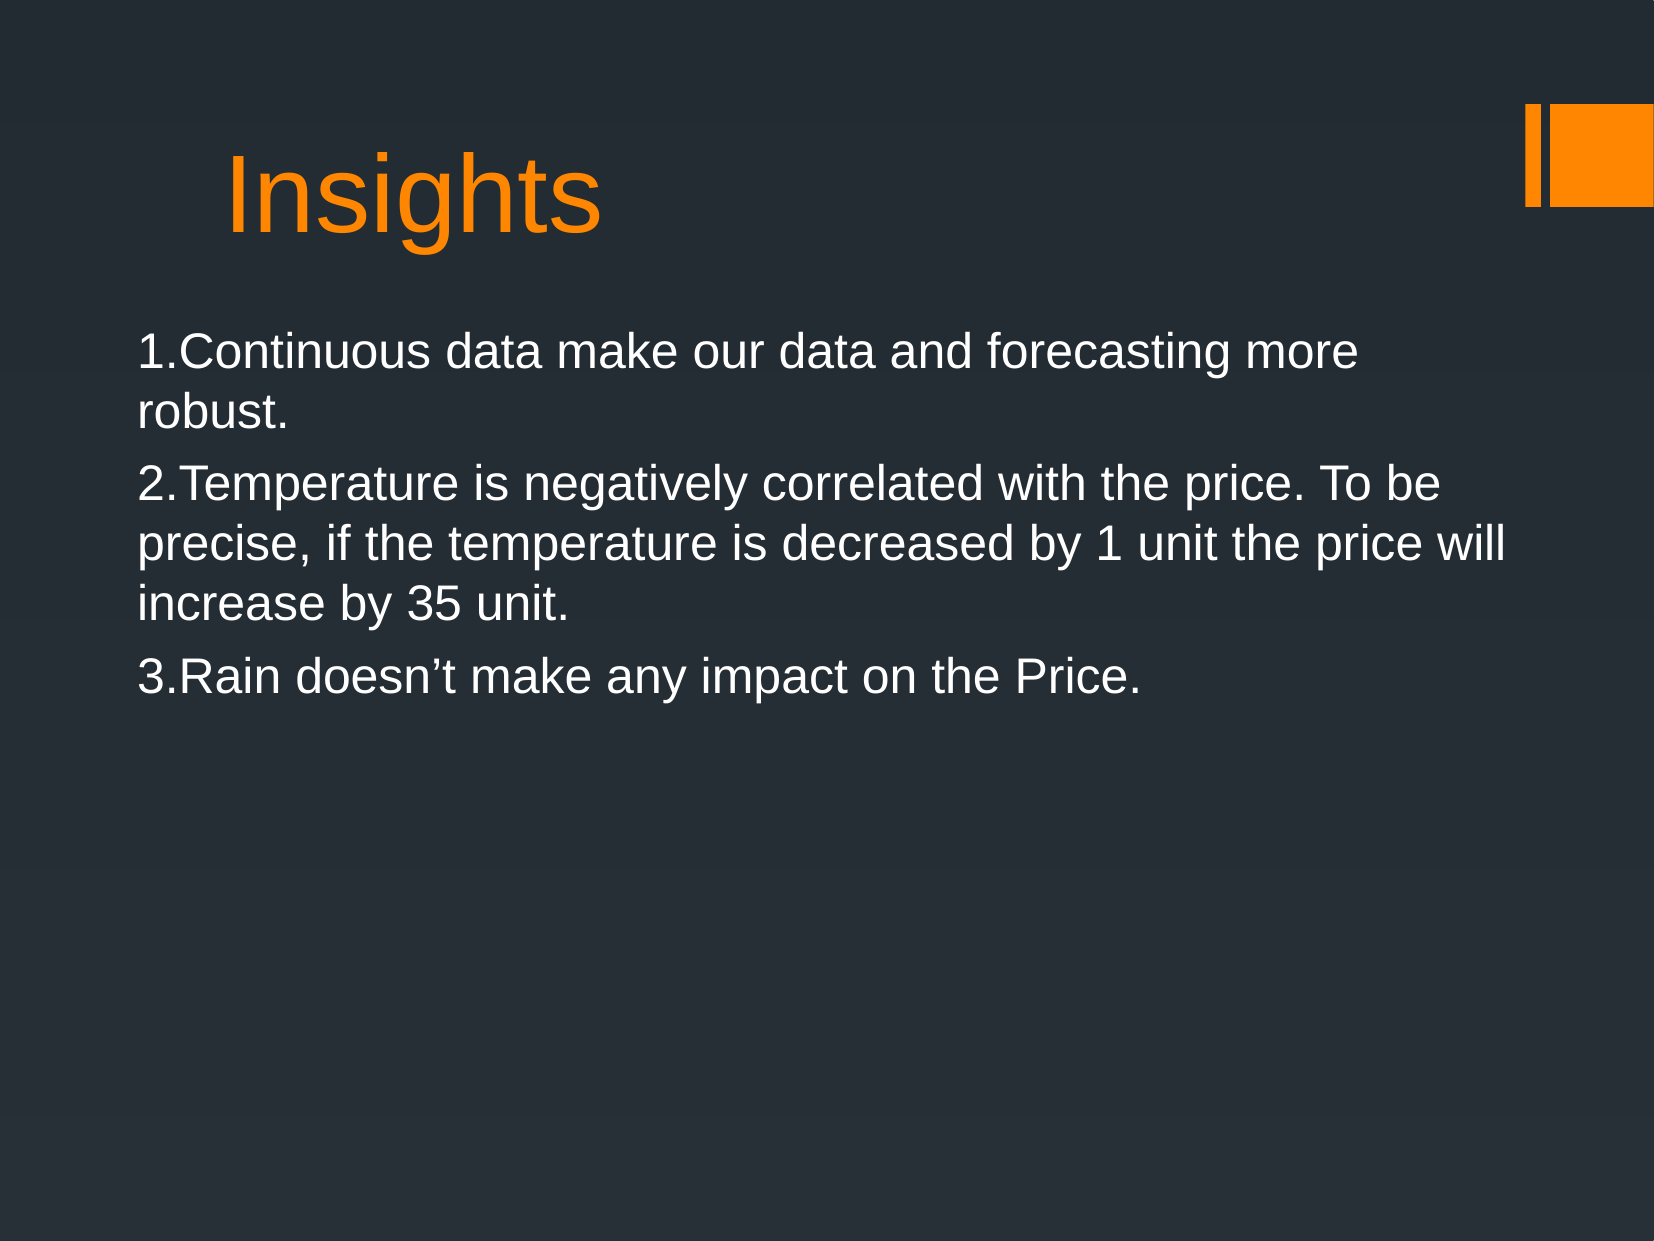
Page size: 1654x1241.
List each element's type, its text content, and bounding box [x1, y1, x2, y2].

subtitle 1.Continuous data make our data and forecasting more robust. 2.Temperature is negatively correlated with the price. To be precise, if the temperature is decreased by 1 unit the price will increase by 35 unit. 3.Rain doesn’t make any impact on the Price. [120, 309, 1525, 1122]
title Insights [206, 86, 1447, 264]
